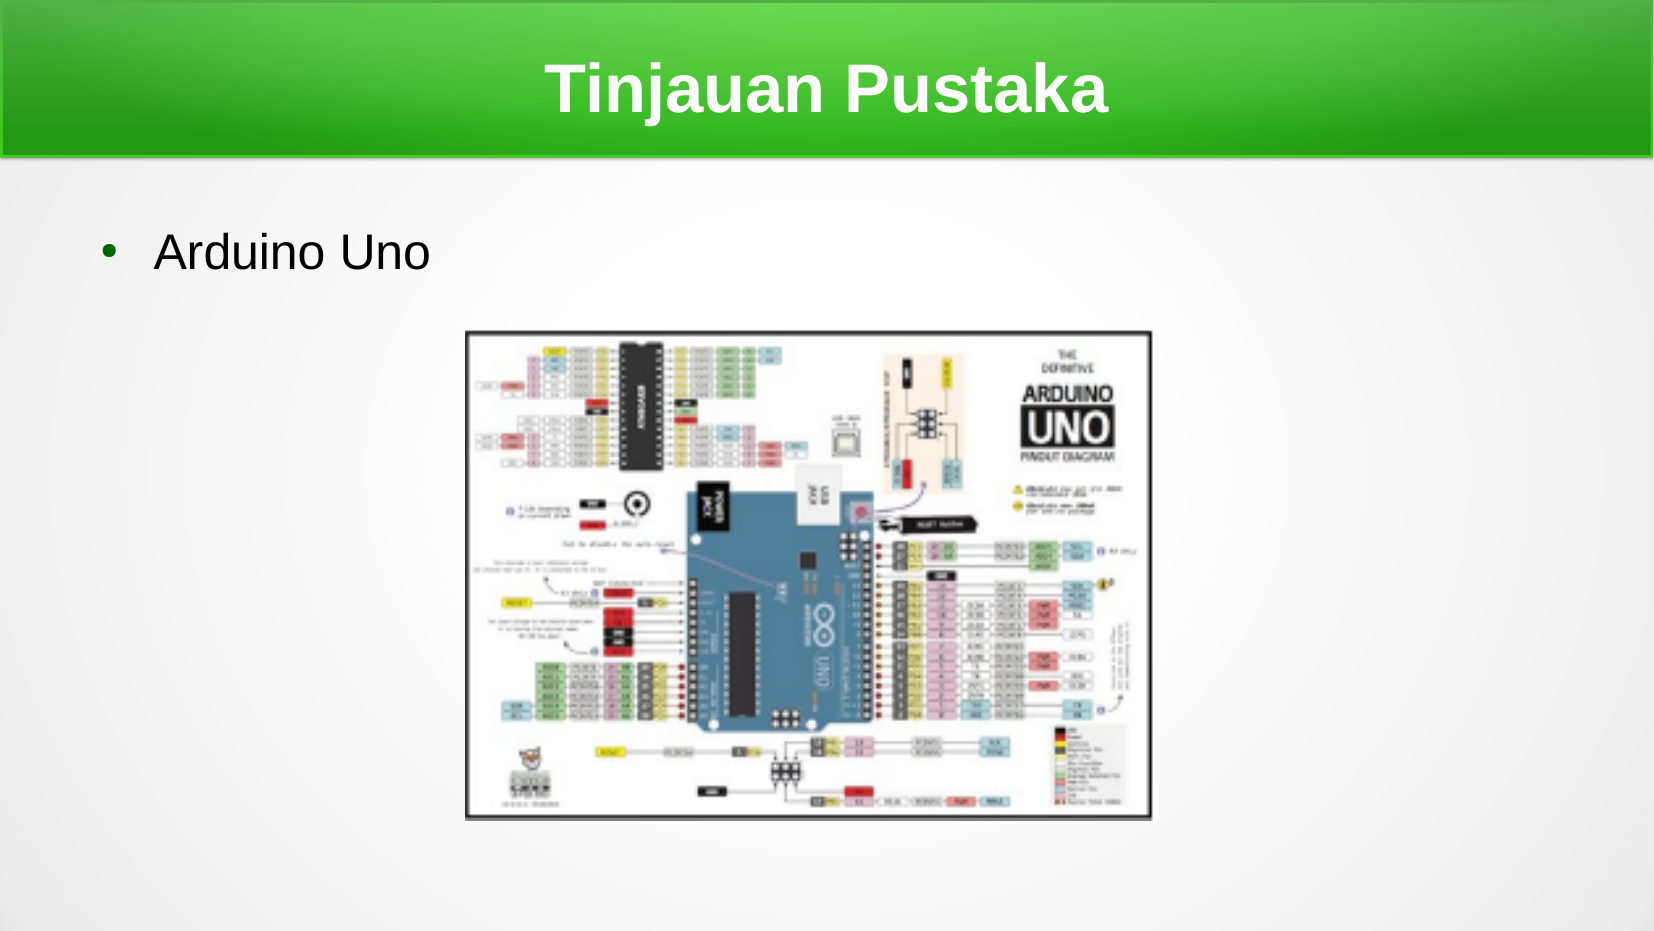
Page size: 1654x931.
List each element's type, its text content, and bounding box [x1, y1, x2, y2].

title Tinjauan Pustaka [82, 35, 1571, 142]
picture [465, 329, 1158, 821]
list Arduino Uno [82, 224, 1571, 764]
